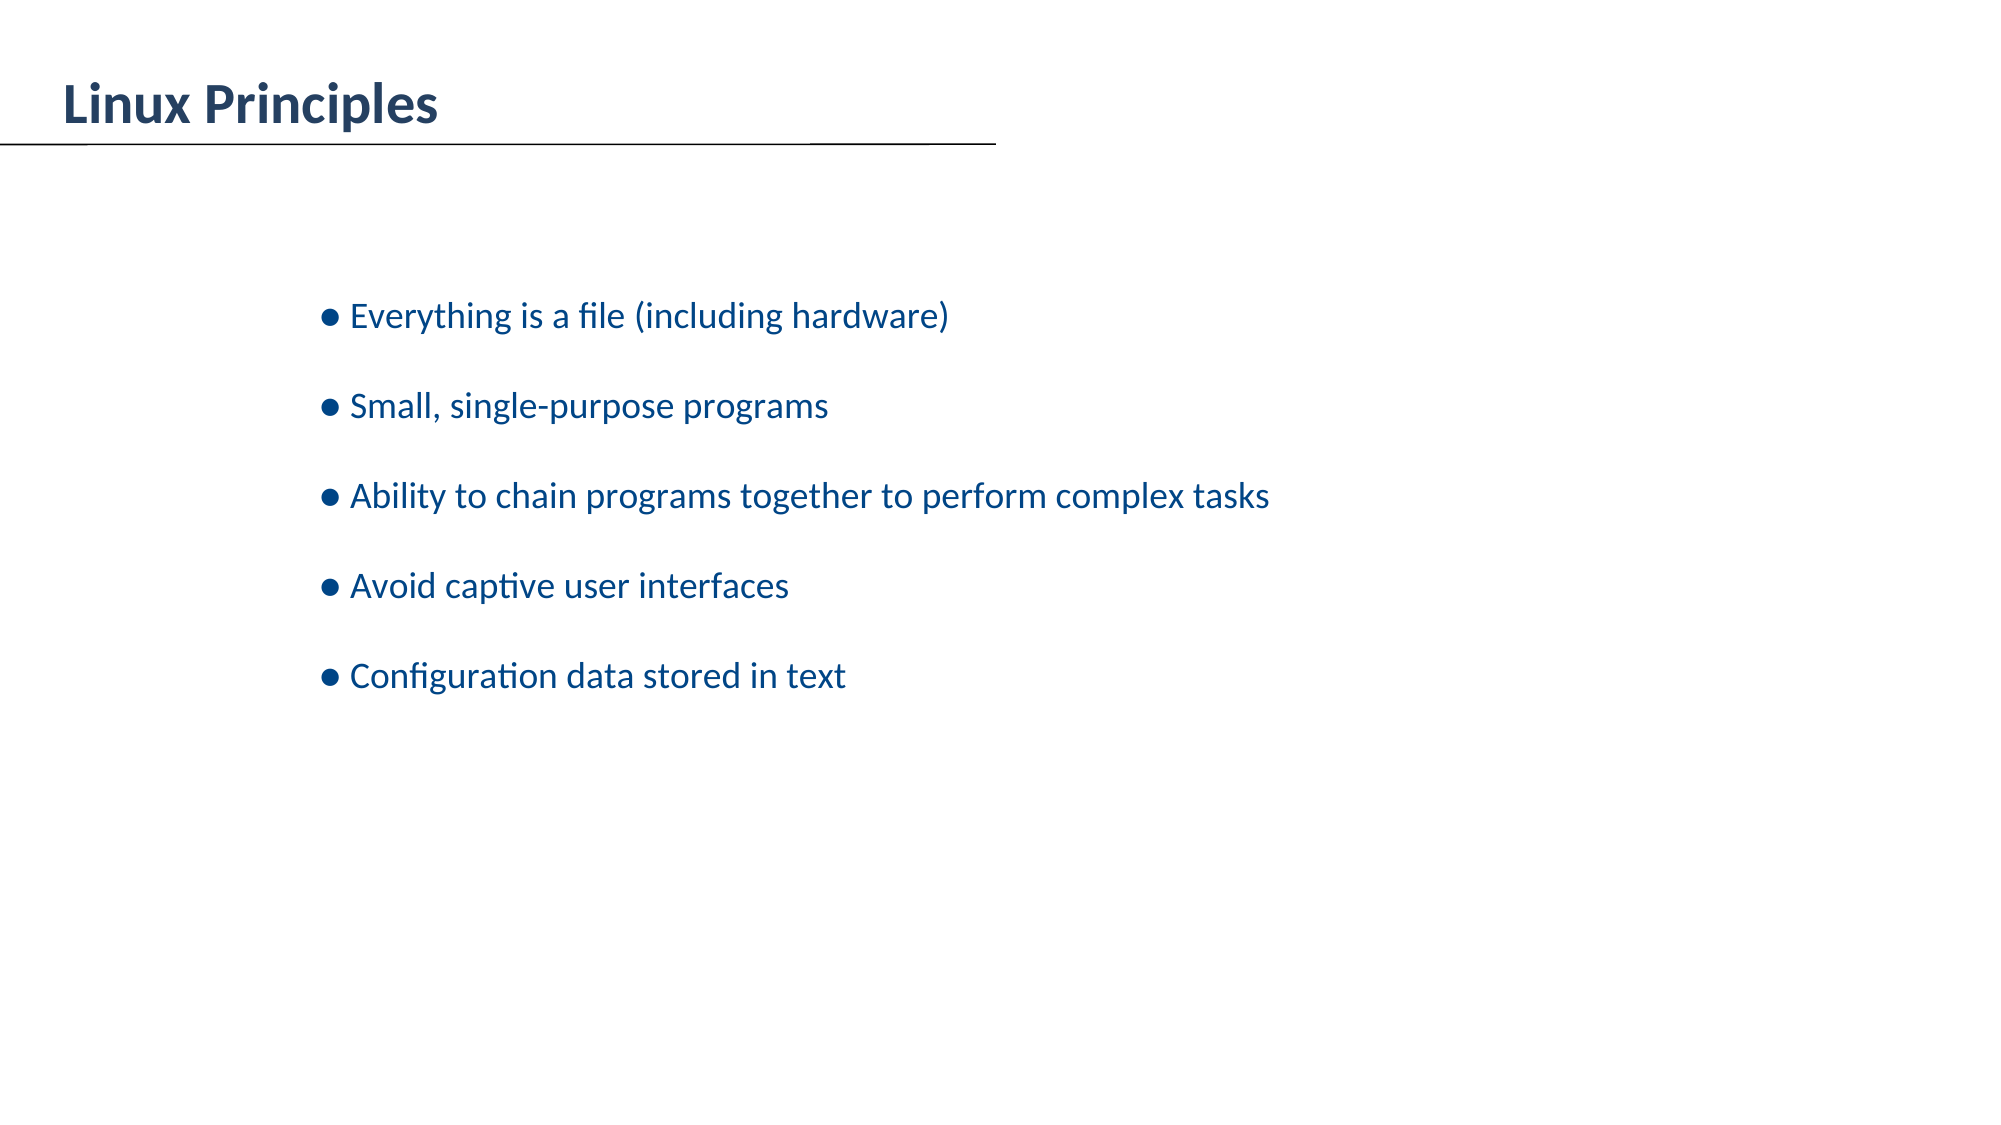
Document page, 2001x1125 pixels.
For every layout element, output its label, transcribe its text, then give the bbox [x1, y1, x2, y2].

text_box ● Everything is a file (including hardware) ● Small, single-purpose programs ● Ability to chain programs together to perform complex tasks ● Avoid captive user interfaces ● Configuration data stored in text [304, 239, 1297, 800]
text_box Linux Principles [48, 57, 1099, 144]
